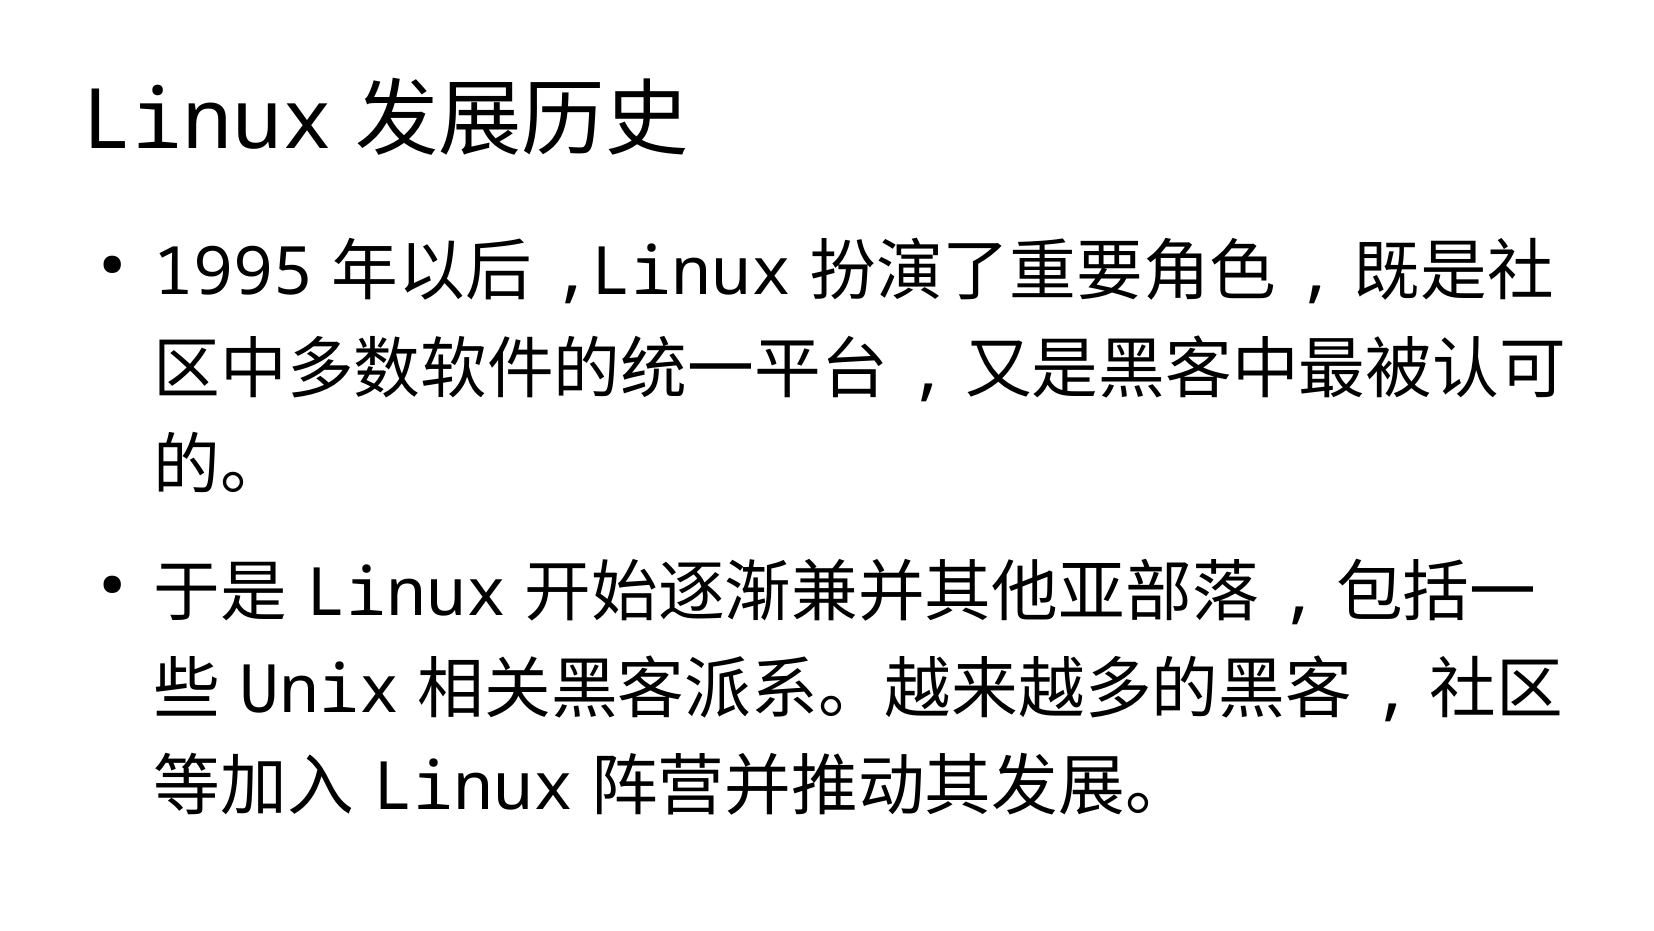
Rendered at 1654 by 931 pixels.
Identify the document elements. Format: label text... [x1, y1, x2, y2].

list 1995年以后,Linux扮演了重要角色,既是社区中多数软件的统一平台,又是黑客中最被认可的。 于是Linux开始逐渐兼并其他亚部落,包括一些Unix相关黑客派系。越来越多的黑客,社区等加入Linux阵营并推动其发展。 [82, 217, 1571, 839]
title Linux发展历史 [82, 37, 1571, 189]
